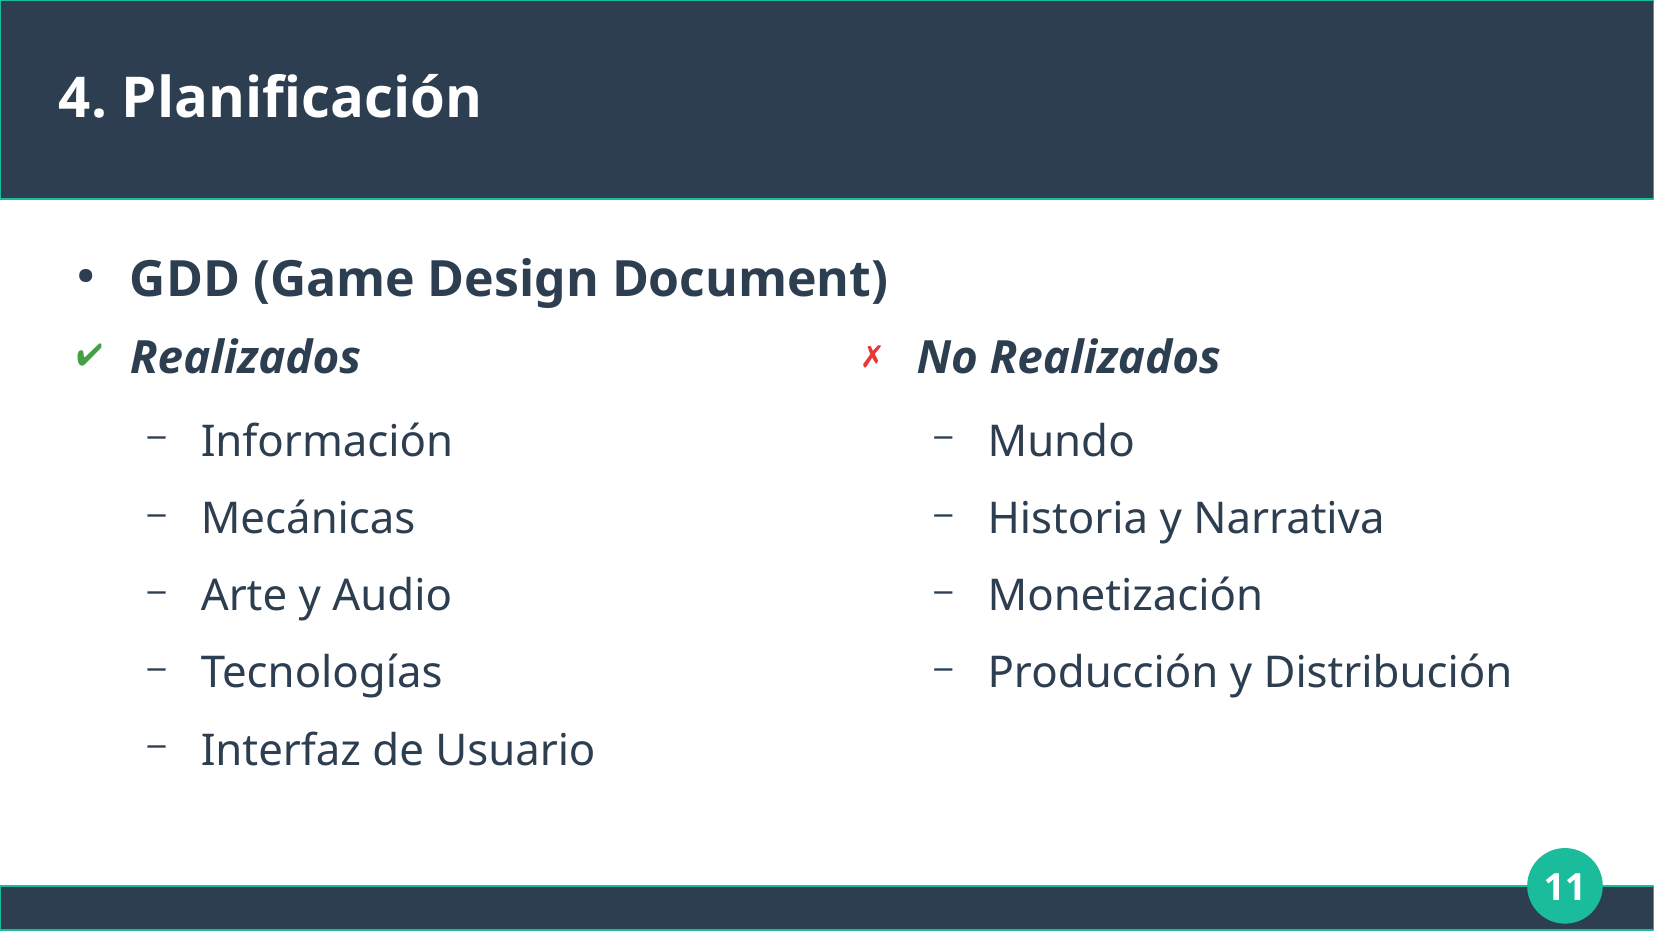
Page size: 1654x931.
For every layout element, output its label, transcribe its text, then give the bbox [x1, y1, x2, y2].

list Realizados Información Mecánicas Arte y Audio Tecnologías Interfaz de Usuario [59, 325, 809, 865]
title 4. Planificación [59, 37, 1595, 155]
list GDD (Game Design Document) [59, 242, 1595, 325]
list No Realizados Mundo Historia y Narrativa Monetización Producción y Distribución [845, 324, 1596, 865]
